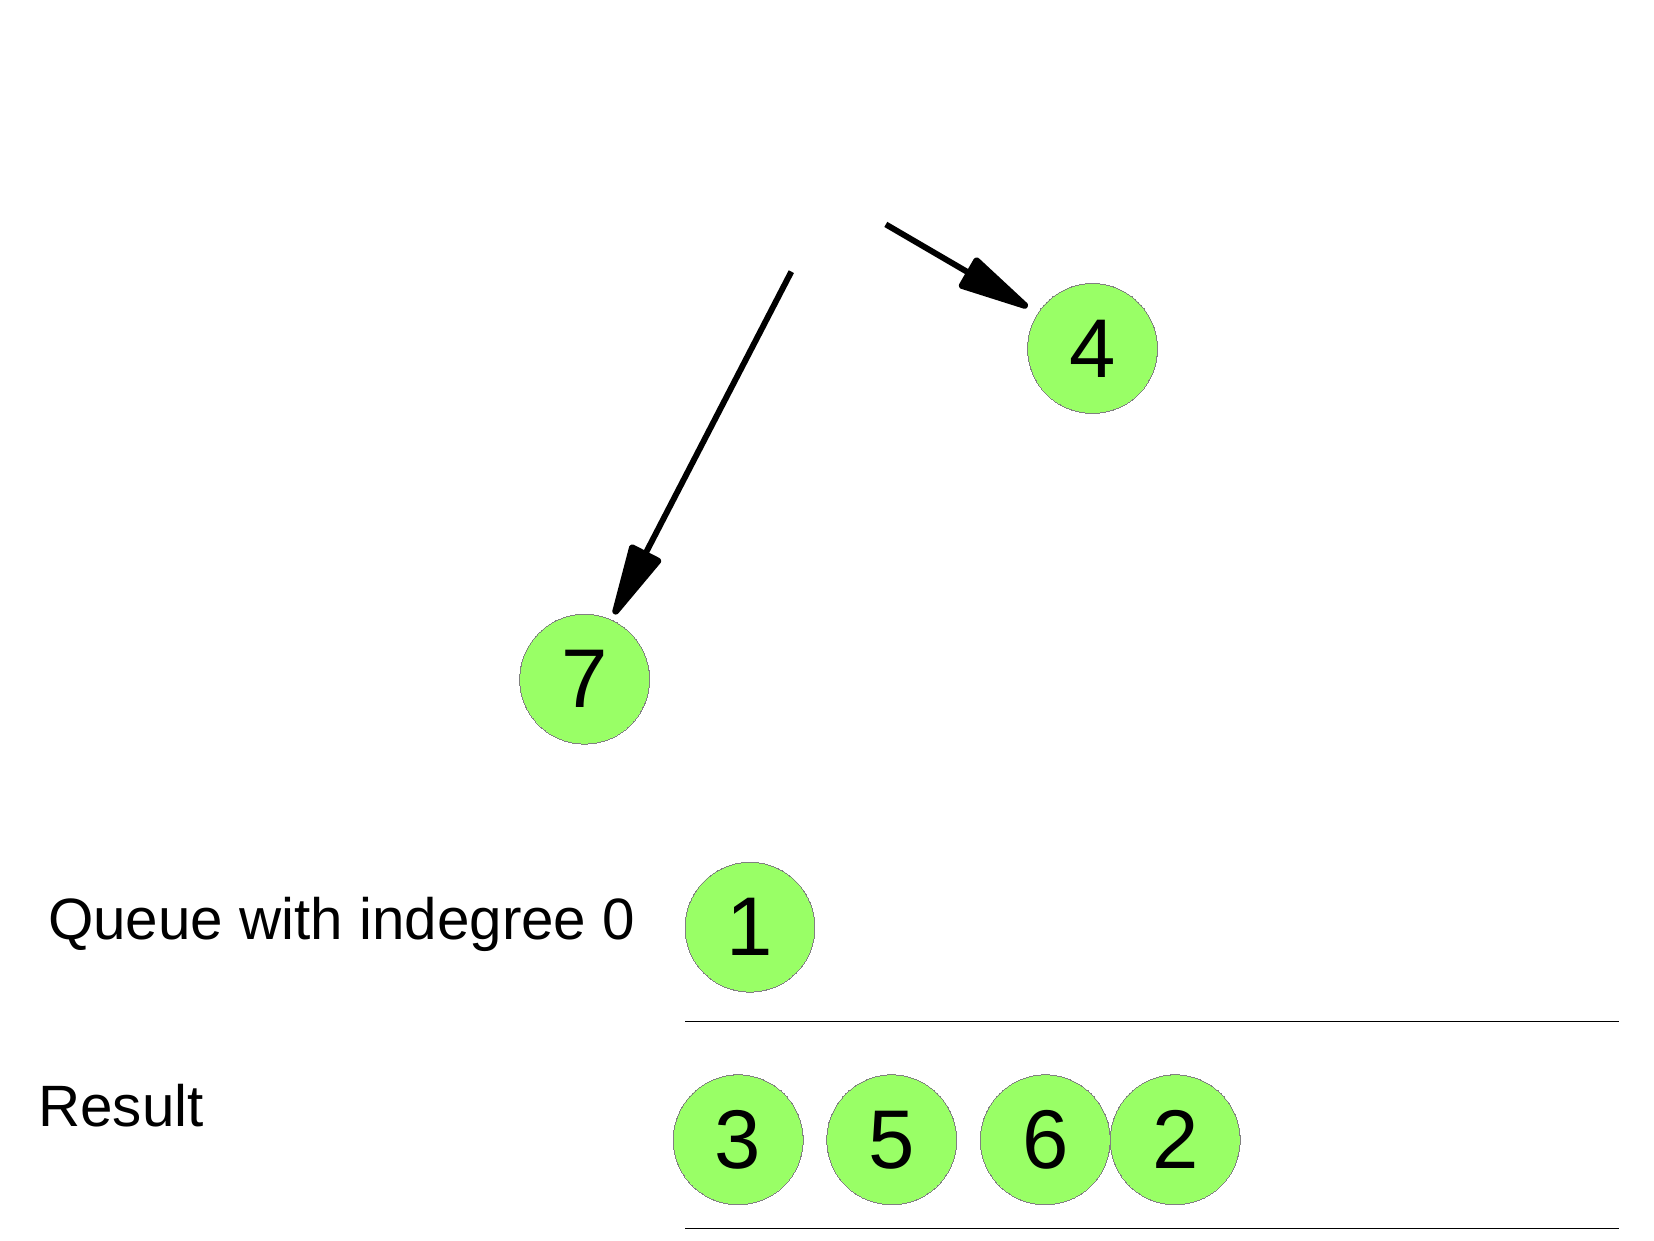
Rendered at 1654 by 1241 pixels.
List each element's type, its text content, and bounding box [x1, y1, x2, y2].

text_box 6 [980, 1074, 1111, 1205]
text_box 5 [826, 1074, 957, 1205]
text_box 3 [673, 1074, 804, 1205]
text_box 1 [685, 862, 815, 993]
text_box 4 [1027, 283, 1158, 414]
text_box 7 [519, 614, 650, 745]
text_box Queue with indegree 0 [33, 879, 650, 960]
text_box 2 [1110, 1074, 1241, 1205]
text_box Result [23, 1065, 219, 1146]
